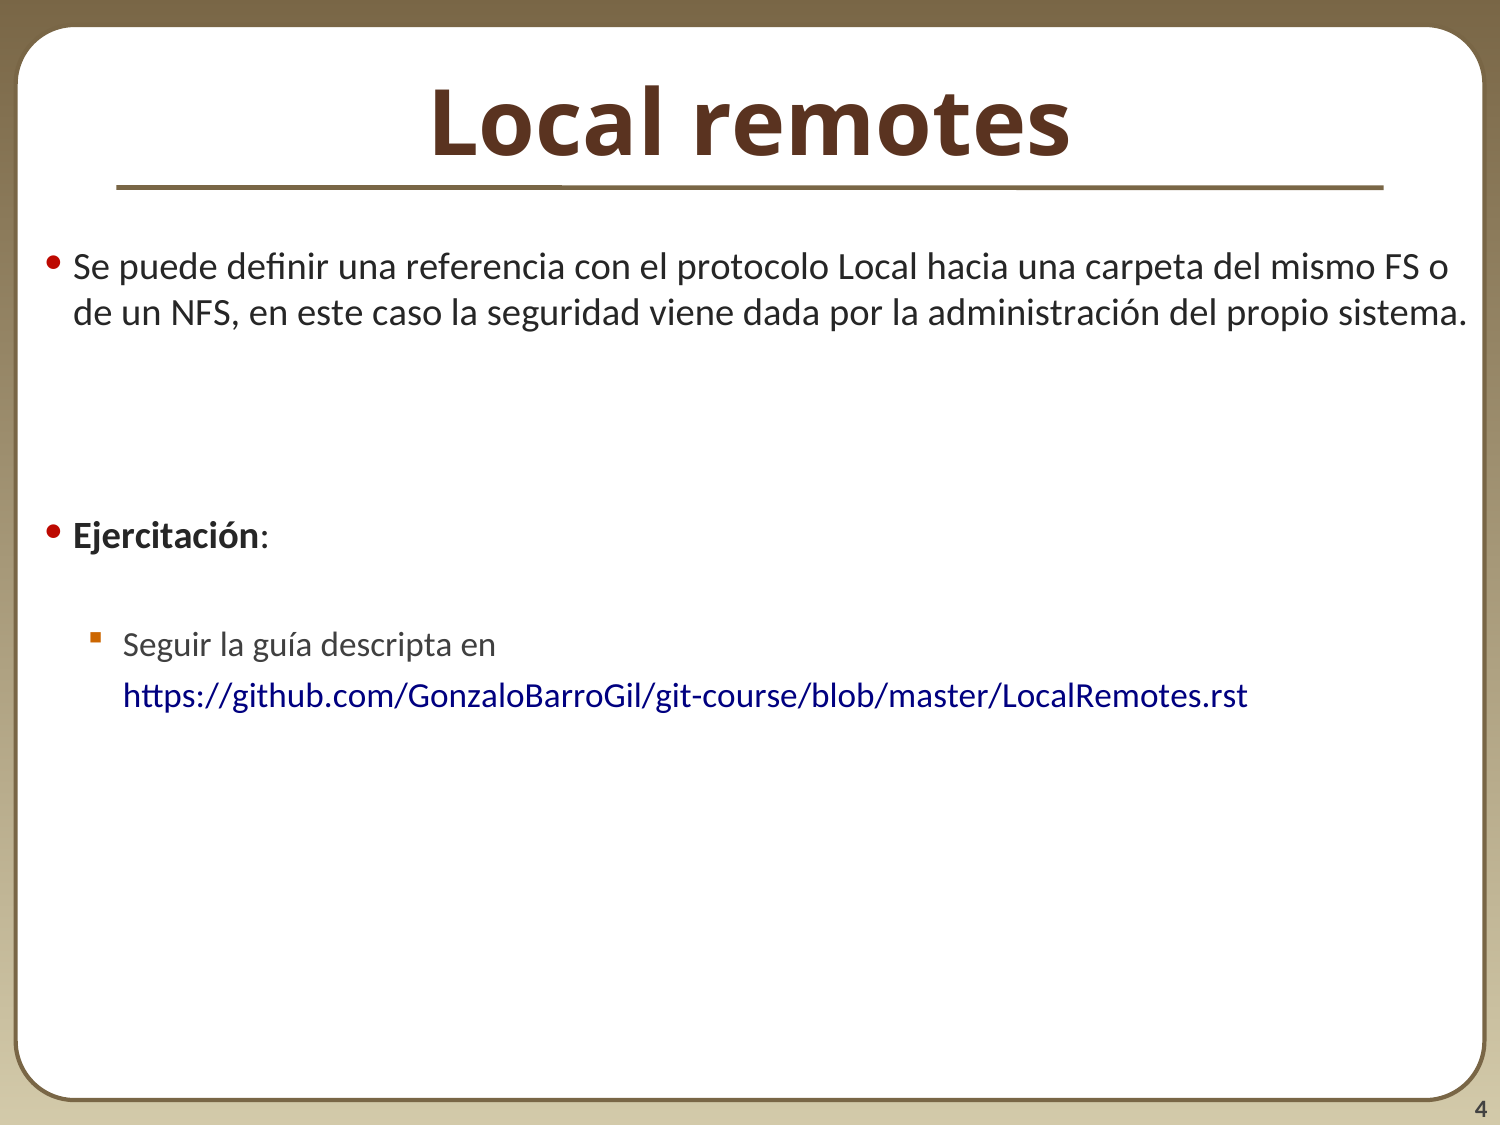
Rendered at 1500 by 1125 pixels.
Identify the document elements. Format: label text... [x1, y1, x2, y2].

list Se puede definir una referencia con el protocolo Local hacia una carpeta del mismo FS o de un NFS, en este caso la seguridad viene dada por la administración del propio sistema. Ejercitación: Seguir la guía descripta en https://github.com/GonzaloBarroGil/git-course/blob/master/LocalRemotes.rst [0, 212, 1500, 751]
title Local remotes [0, 24, 1500, 212]
